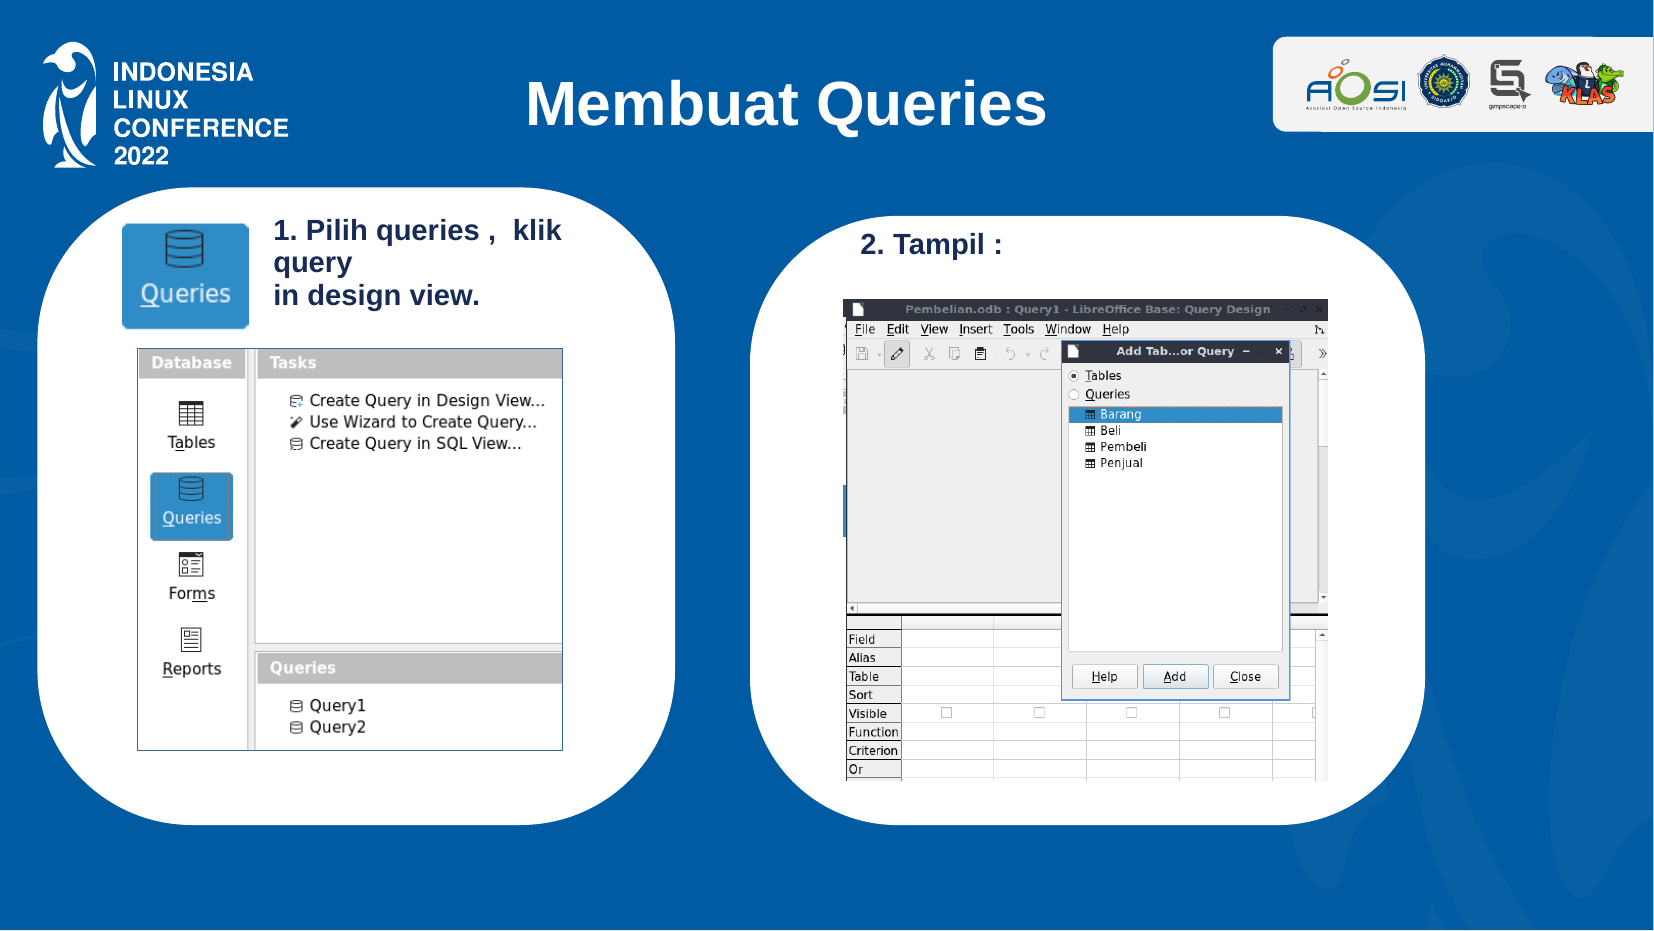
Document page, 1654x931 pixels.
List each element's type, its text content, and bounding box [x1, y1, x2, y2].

picture [137, 348, 563, 751]
title Membuat Queries [525, 68, 1238, 182]
text_box 1. Pilih queries , klik query in design view. [237, 213, 638, 373]
text_box [750, 234, 1426, 826]
picture [122, 216, 249, 335]
picture [843, 299, 1328, 781]
text_box [37, 187, 676, 826]
text_box 2. Tampil : [825, 214, 1501, 336]
picture [1545, 62, 1624, 105]
picture [1417, 54, 1471, 108]
